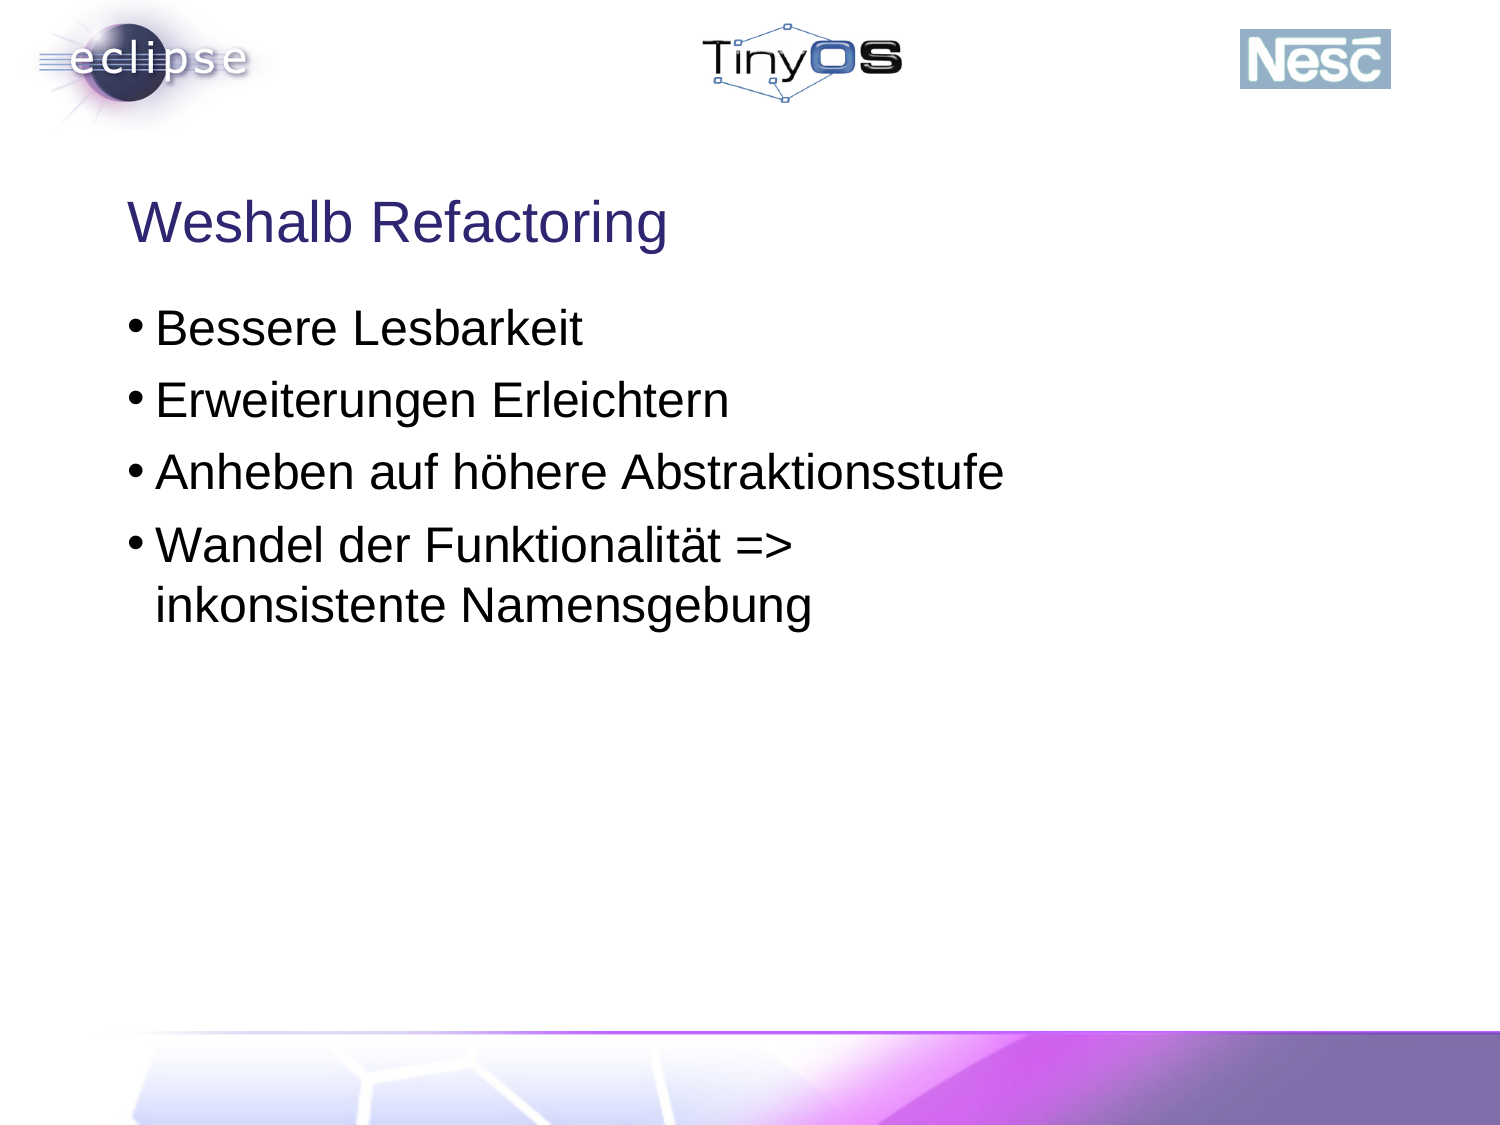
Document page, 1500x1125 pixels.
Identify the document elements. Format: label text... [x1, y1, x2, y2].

picture [23, 0, 273, 130]
picture [0, 1031, 1500, 1125]
picture [696, 23, 904, 103]
list Bessere Lesbarkeit Erweiterungen Erleichtern Anheben auf höhere Abstraktionsstufe Wandel der Funktionalität => inkonsistente Namensgebung [112, 287, 1388, 1030]
picture [1240, 29, 1391, 89]
title Weshalb Refactoring [112, 140, 1388, 287]
